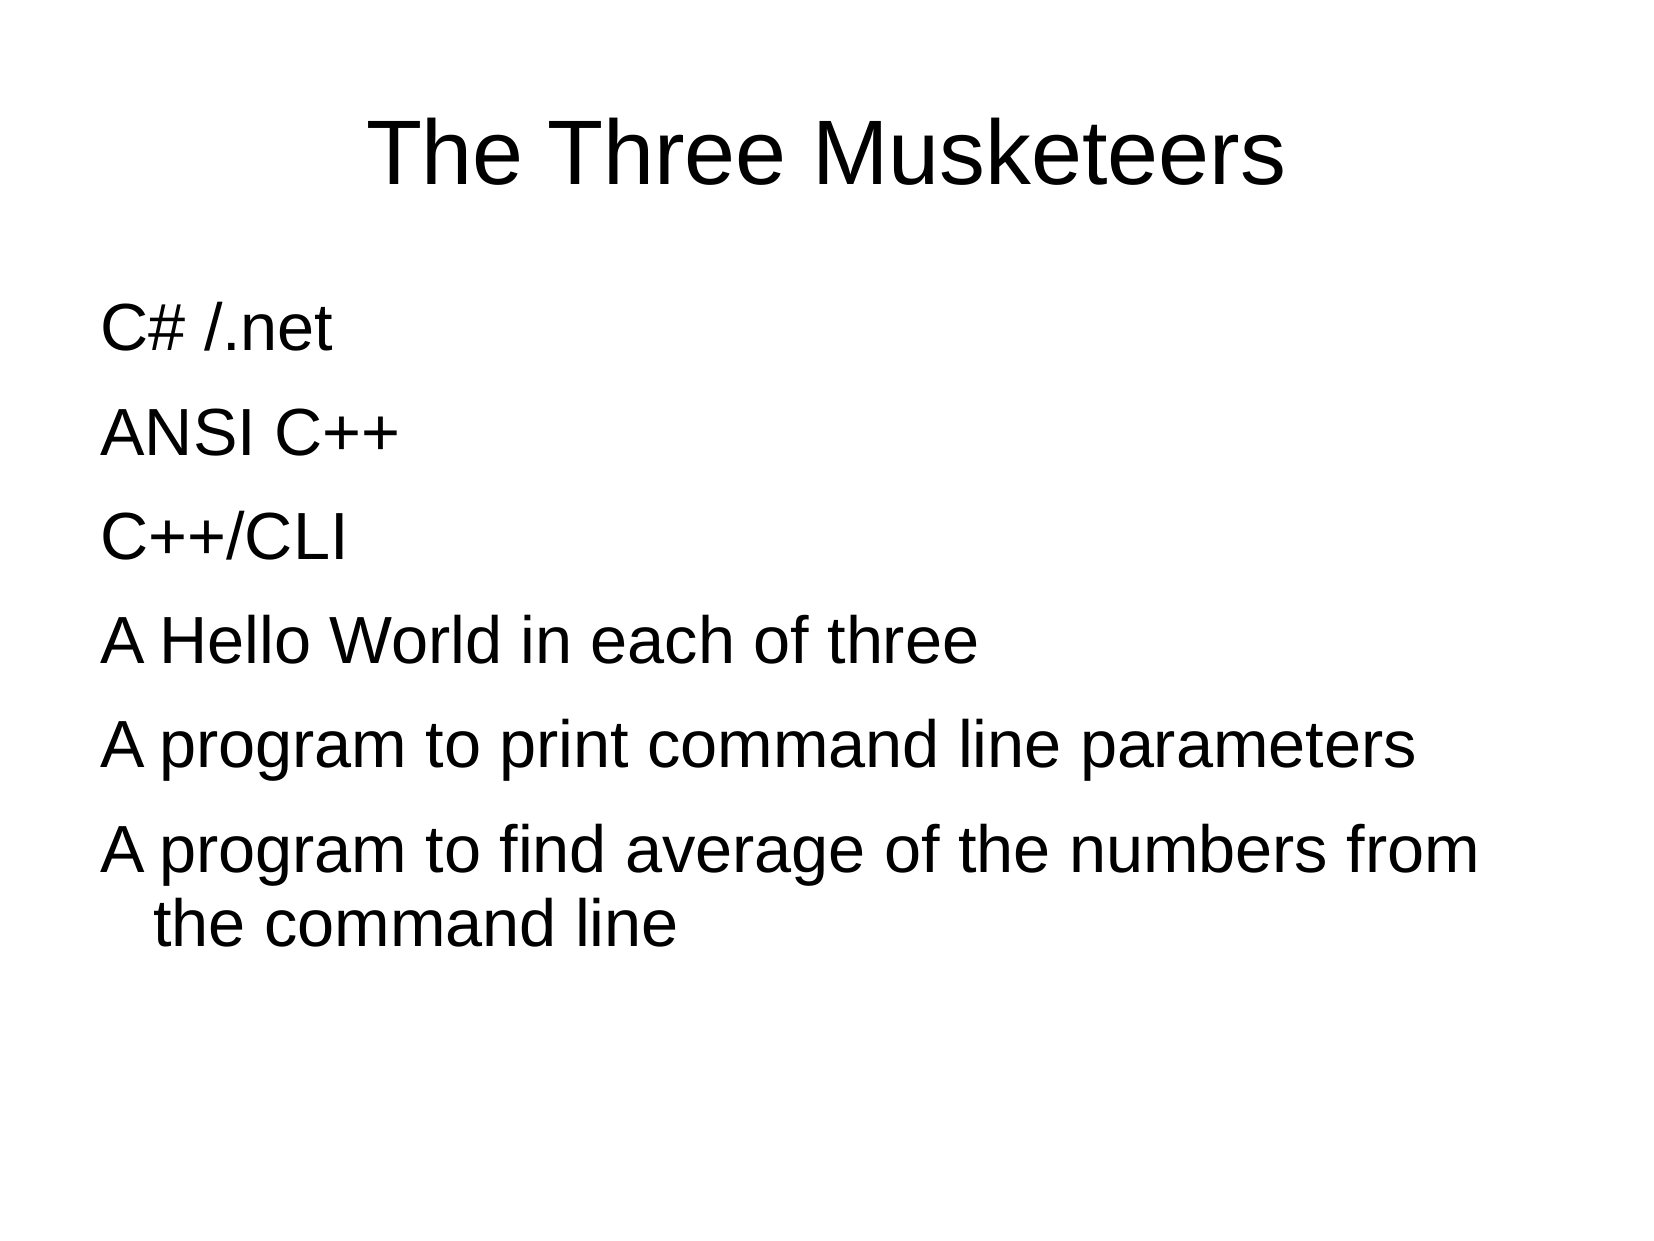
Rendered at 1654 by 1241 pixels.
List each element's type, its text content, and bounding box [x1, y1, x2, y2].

list C# /.net ANSI C++ C++/CLI A Hello World in each of three A program to print command line parameters A program to find average of the numbers from the command line [82, 290, 1571, 1094]
title The Three Musketeers [82, 56, 1571, 250]
